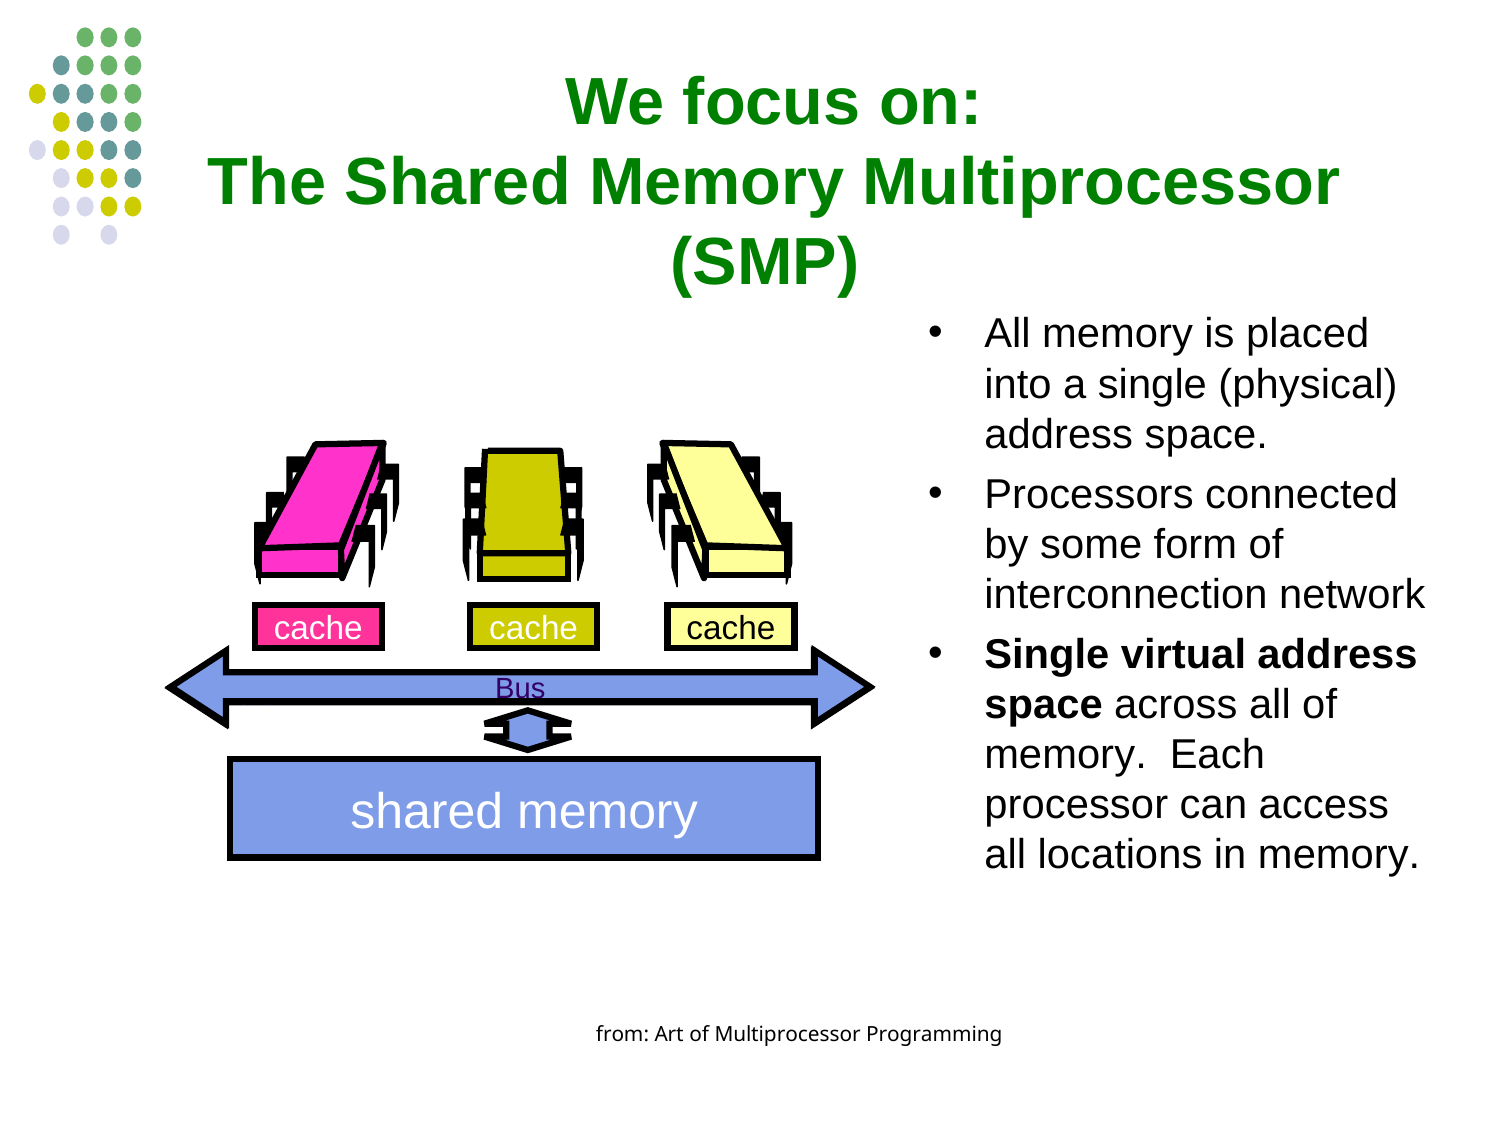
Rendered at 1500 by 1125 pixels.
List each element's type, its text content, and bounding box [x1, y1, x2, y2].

text_box cache [470, 604, 598, 648]
text_box [484, 710, 572, 751]
text_box Bus [170, 650, 871, 723]
text_box [463, 448, 584, 581]
text_box cache [254, 604, 382, 649]
text_box cache [667, 604, 795, 648]
text_box shared memory [230, 758, 819, 858]
title We focus on: The Shared Memory Multiprocessor (SMP) [48, 49, 1500, 306]
text_box from: Art of Multiprocessor Programming [174, 1012, 1424, 1071]
text_box [254, 442, 399, 587]
text_box [647, 442, 792, 587]
text_box All memory is placed into a single (physical) address space. Processors connected by some form of interconnection network Single virtual address space across all of memory. Each processor can access all locations in memory. [913, 298, 1451, 1043]
